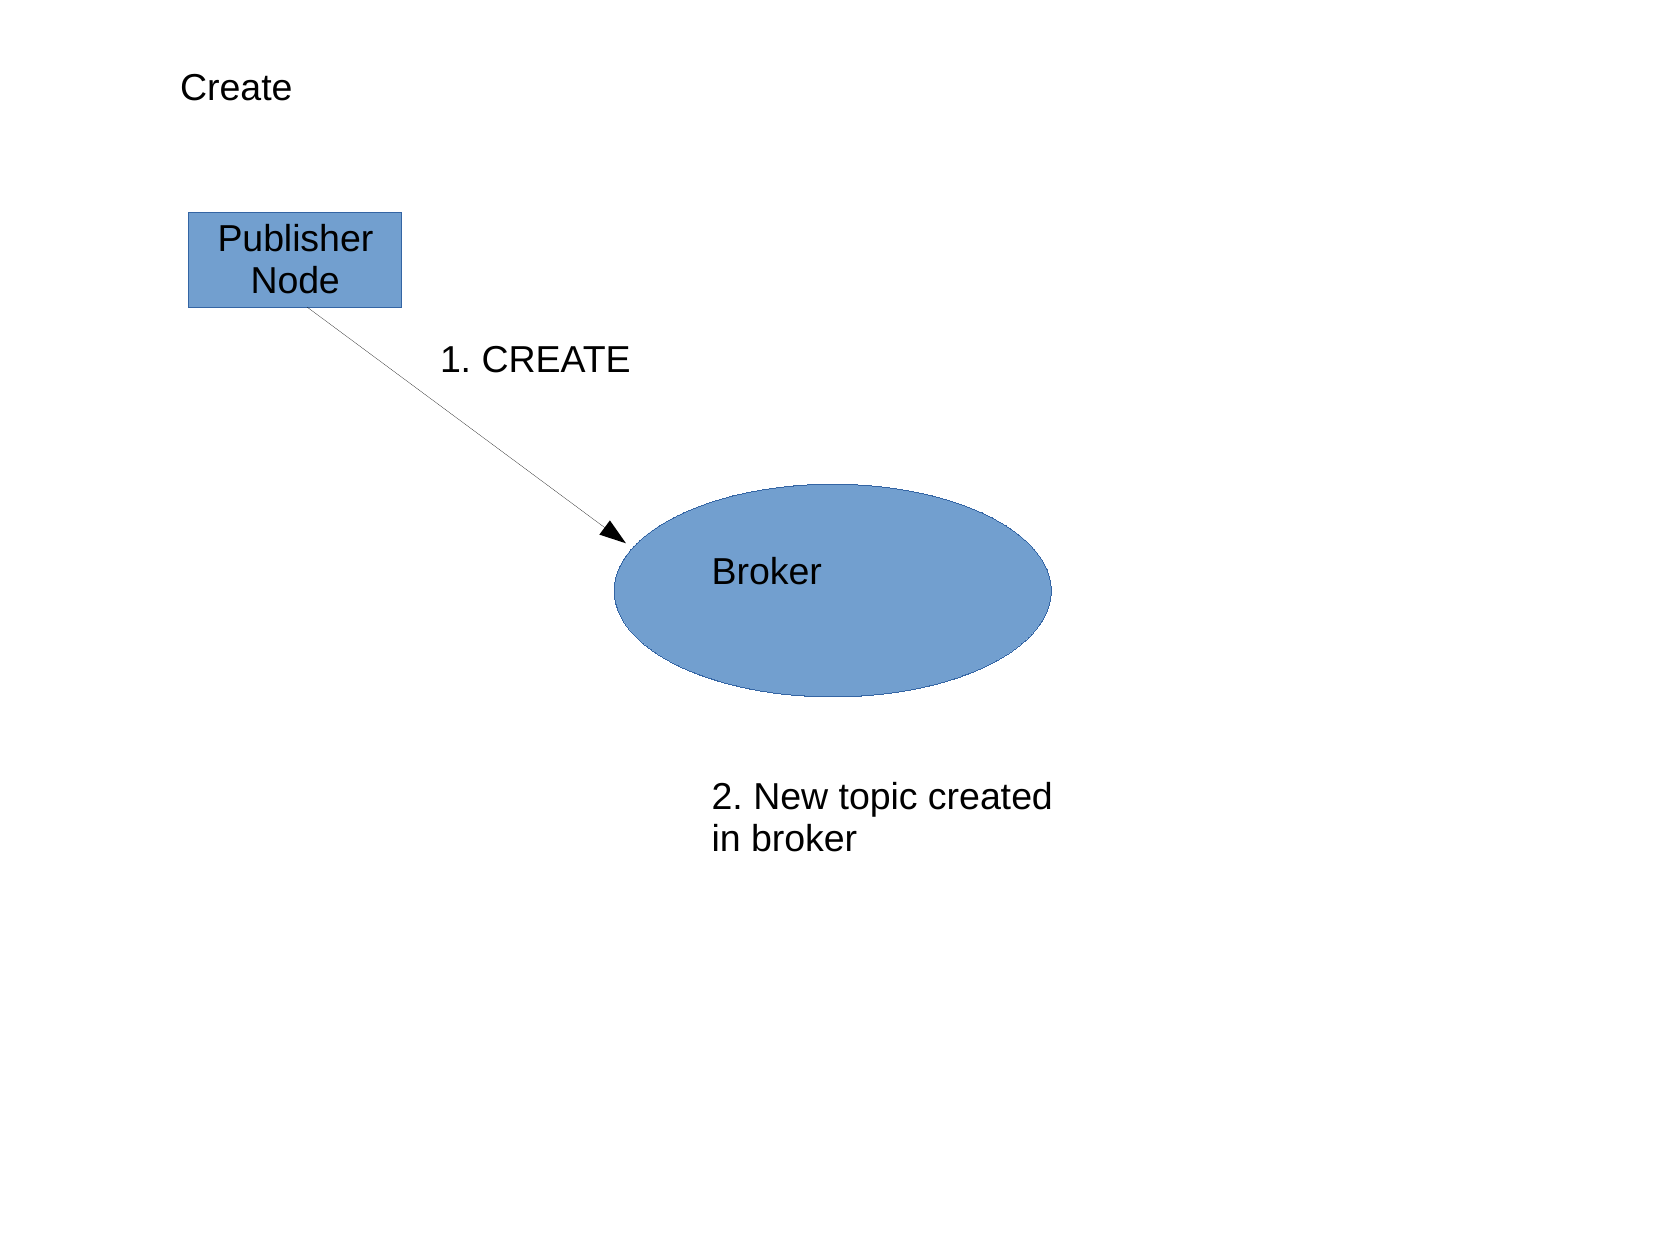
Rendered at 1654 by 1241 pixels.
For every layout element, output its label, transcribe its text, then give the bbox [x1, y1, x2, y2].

text_box 2. New topic created in broker [696, 767, 1087, 867]
text_box 1. CREATE [425, 330, 780, 388]
text_box Publisher Node [188, 212, 402, 308]
text_box Broker [696, 543, 969, 601]
text_box Create [165, 59, 686, 116]
text_box [614, 484, 1052, 697]
